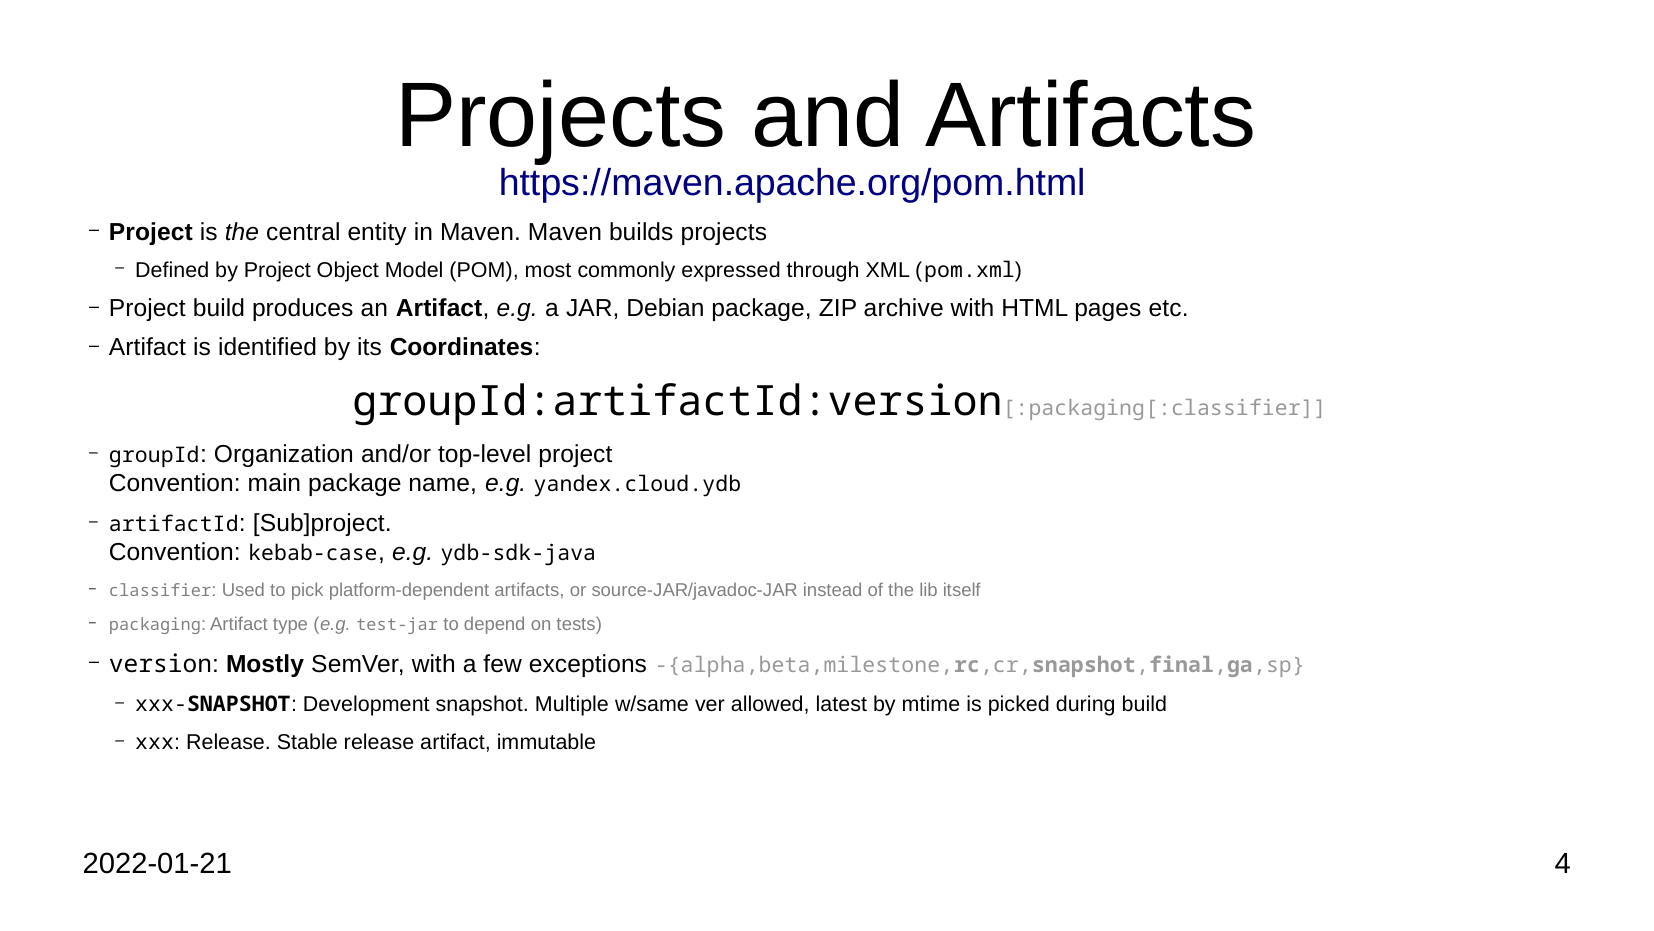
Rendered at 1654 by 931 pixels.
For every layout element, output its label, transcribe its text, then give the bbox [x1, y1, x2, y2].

text_box https://maven.apache.org/pom.html [484, 153, 1101, 211]
title Projects and Artifacts [82, 37, 1571, 193]
list Project is the central entity in Maven. Maven builds projects Defined by Project Object Model (POM), most commonly expressed through XML (pom.xml) Project build produces an Artifact, e.g. a JAR, Debian package, ZIP archive with HTML pages etc. Artifact is identified by its Coordinates: groupId:artifactId:version[:packaging[:classifier]] groupId: Organization and/or top-level project Convention: main package name, e.g. yandex.cloud.ydb artifactId: [Sub]project. Convention: kebab-case, e.g. ydb-sdk-java classifier: Used to pick platform-dependent artifacts, or source-JAR/javadoc-JAR instead of the lib itself packaging: Artifact type (e.g. test-jar to depend on tests) version: Mostly SemVer, with a few exceptions -{alpha,beta,milestone,rc,cr,snapshot,final,ga,sp} xxx-SNAPSHOT: Development snapshot. Multiple w/same ver allowed, latest by mtime is picked during build xxx: Release. Stable release artifact, immutable [82, 217, 1571, 758]
